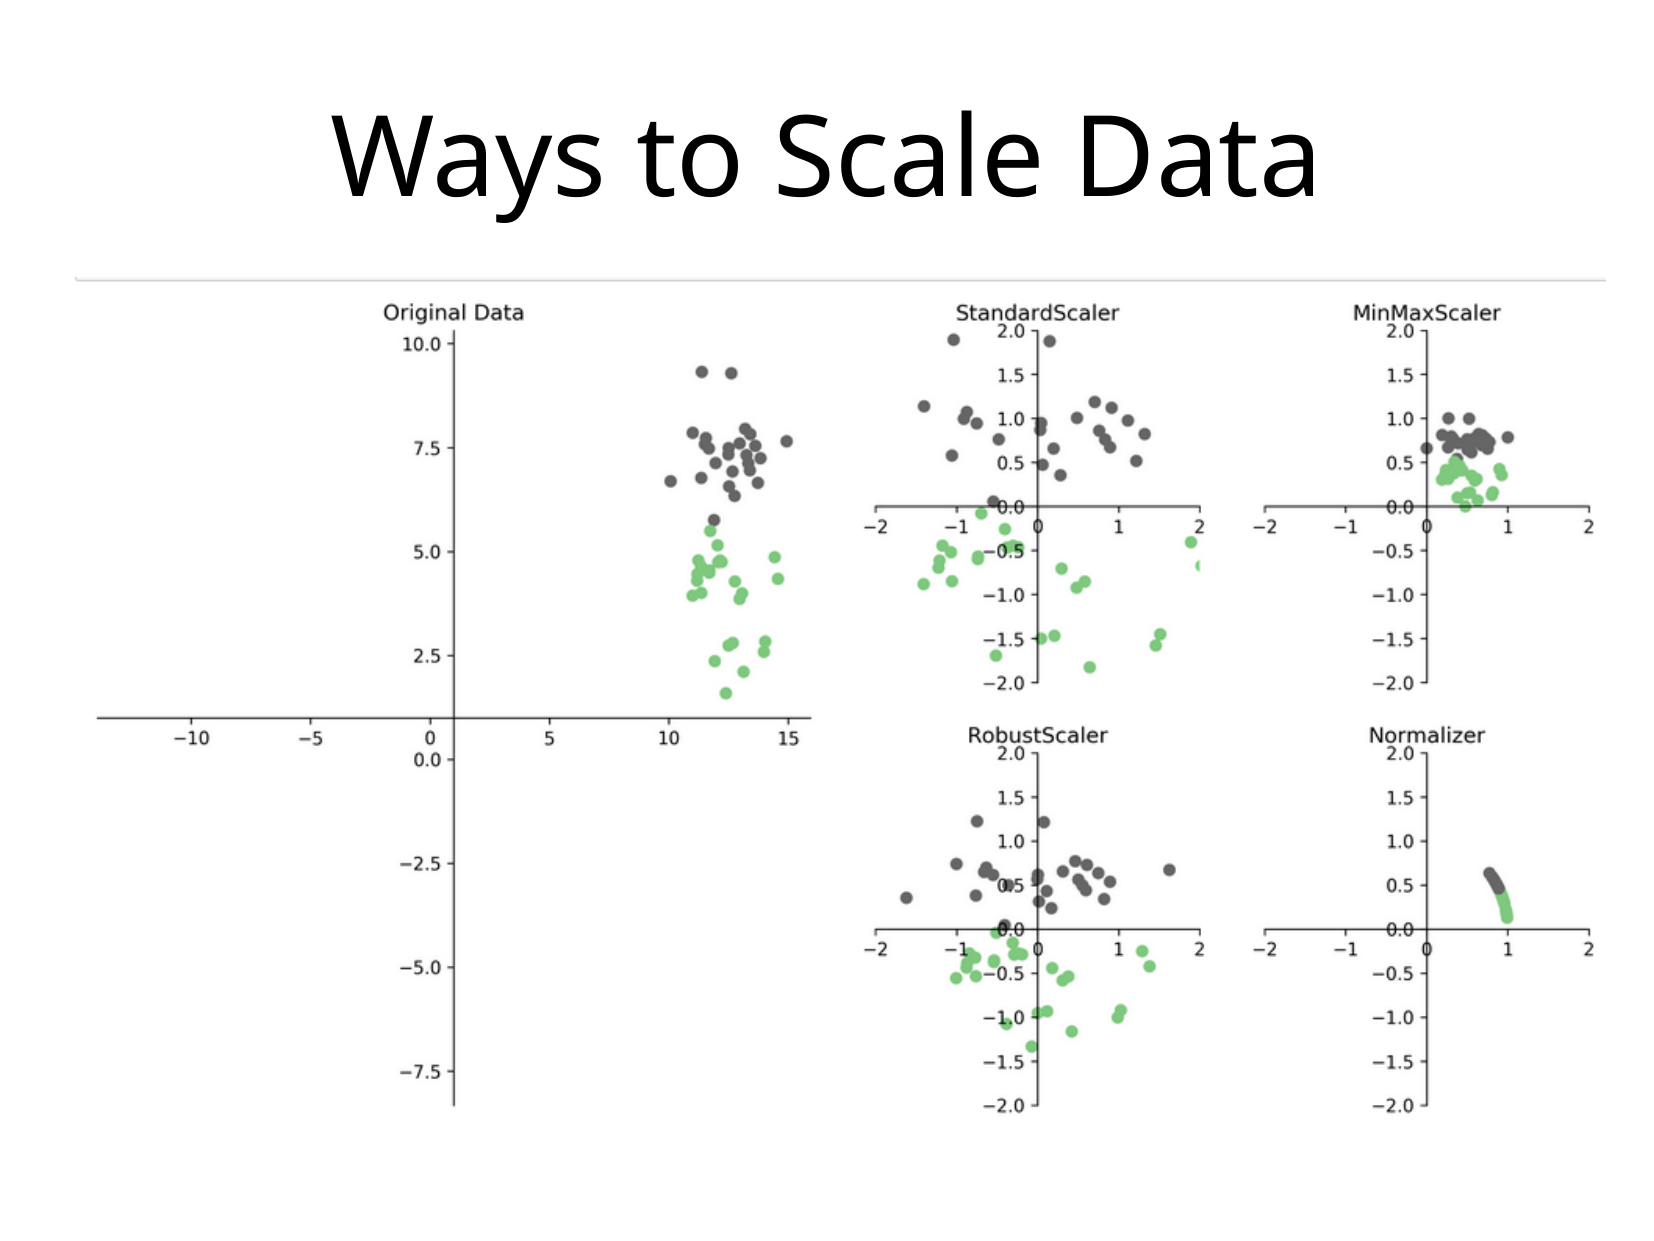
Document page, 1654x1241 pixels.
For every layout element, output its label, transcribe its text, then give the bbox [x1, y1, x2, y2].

picture [44, 277, 1606, 1141]
title Ways to Scale Data [82, 49, 1571, 257]
